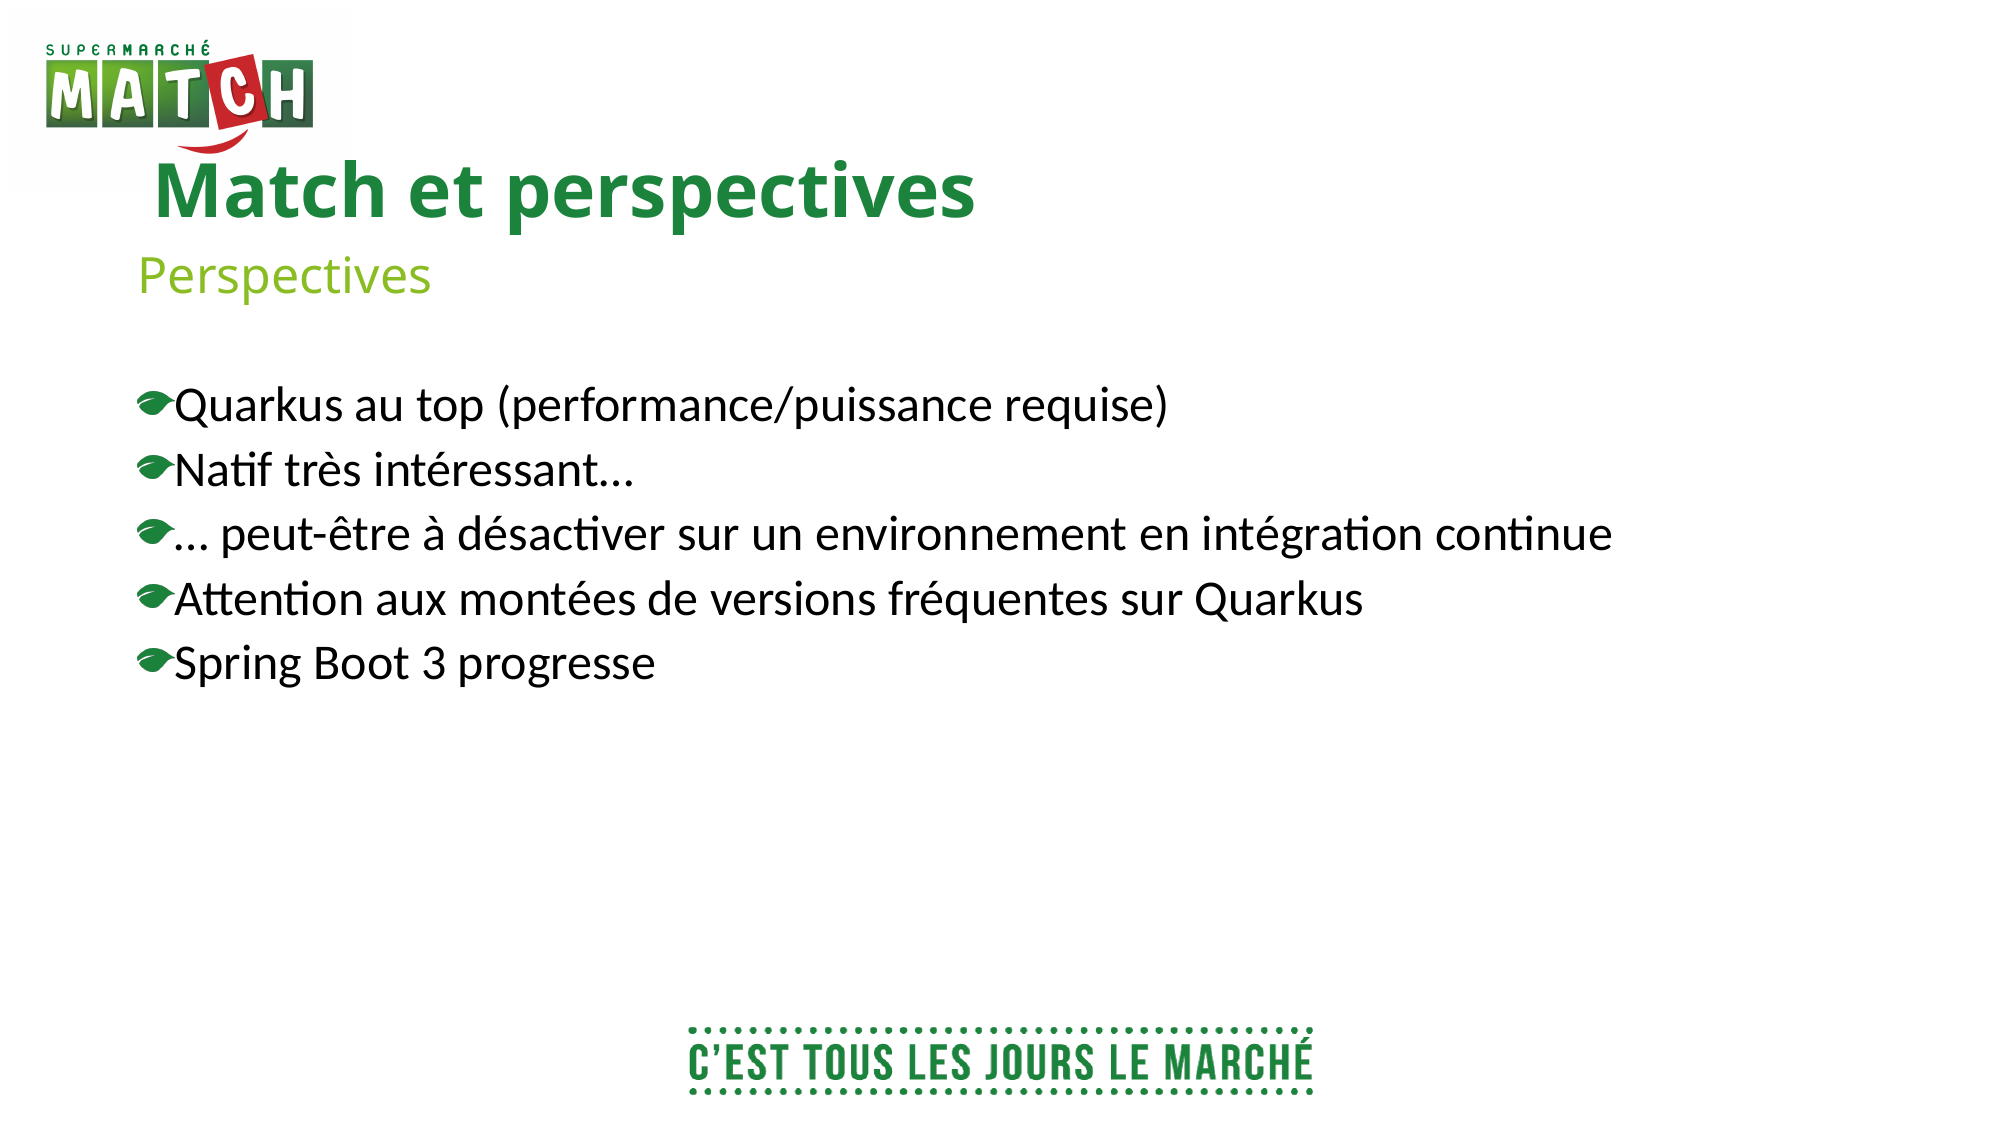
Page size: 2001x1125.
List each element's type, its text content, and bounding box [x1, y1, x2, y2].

picture [685, 1024, 1315, 1098]
list Perspectives Quarkus au top (performance/puissance requise) Natif très intéressant… … peut-être à désactiver sur un environnement en intégration continue Attention aux montées de versions fréquentes sur Quarkus Spring Boot 3 progresse [137, 249, 1802, 975]
title Match et perspectives [137, 137, 1863, 250]
picture [4, 2, 355, 196]
